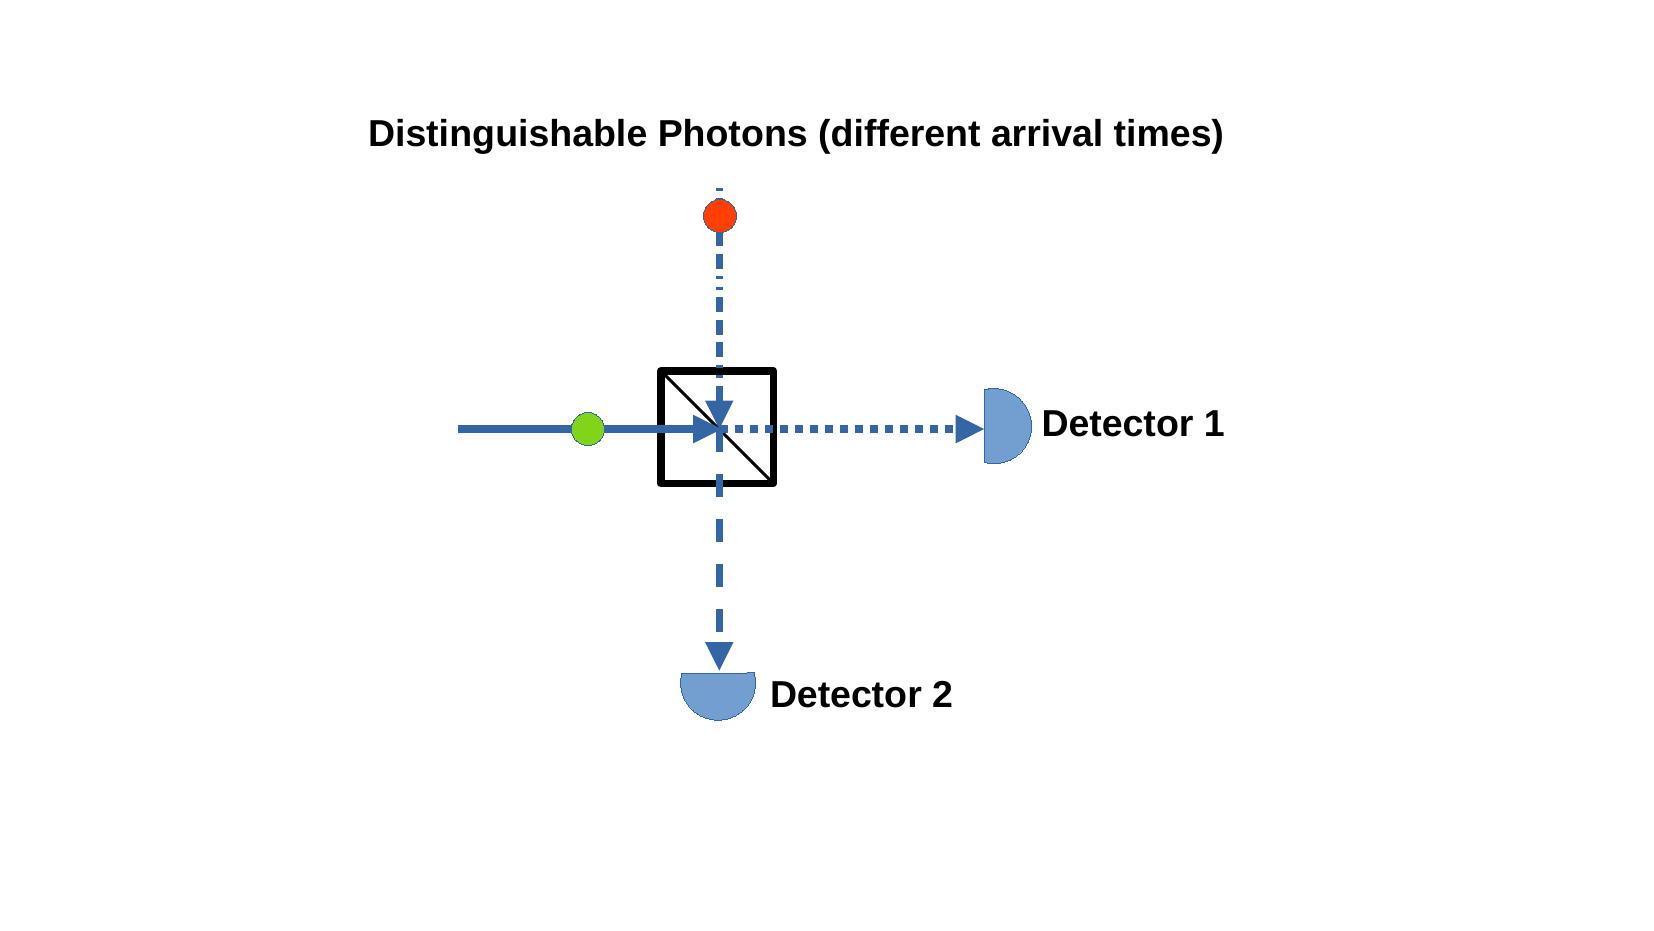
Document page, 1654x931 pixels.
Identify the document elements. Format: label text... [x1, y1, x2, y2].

text_box Detector 2 [755, 666, 968, 724]
text_box [680, 672, 755, 721]
text_box [703, 199, 737, 233]
text_box Distinguishable Photons (different arrival times) [353, 105, 1240, 162]
text_box [571, 412, 605, 446]
text_box Detector 1 [1026, 394, 1240, 452]
text_box [984, 388, 1026, 464]
